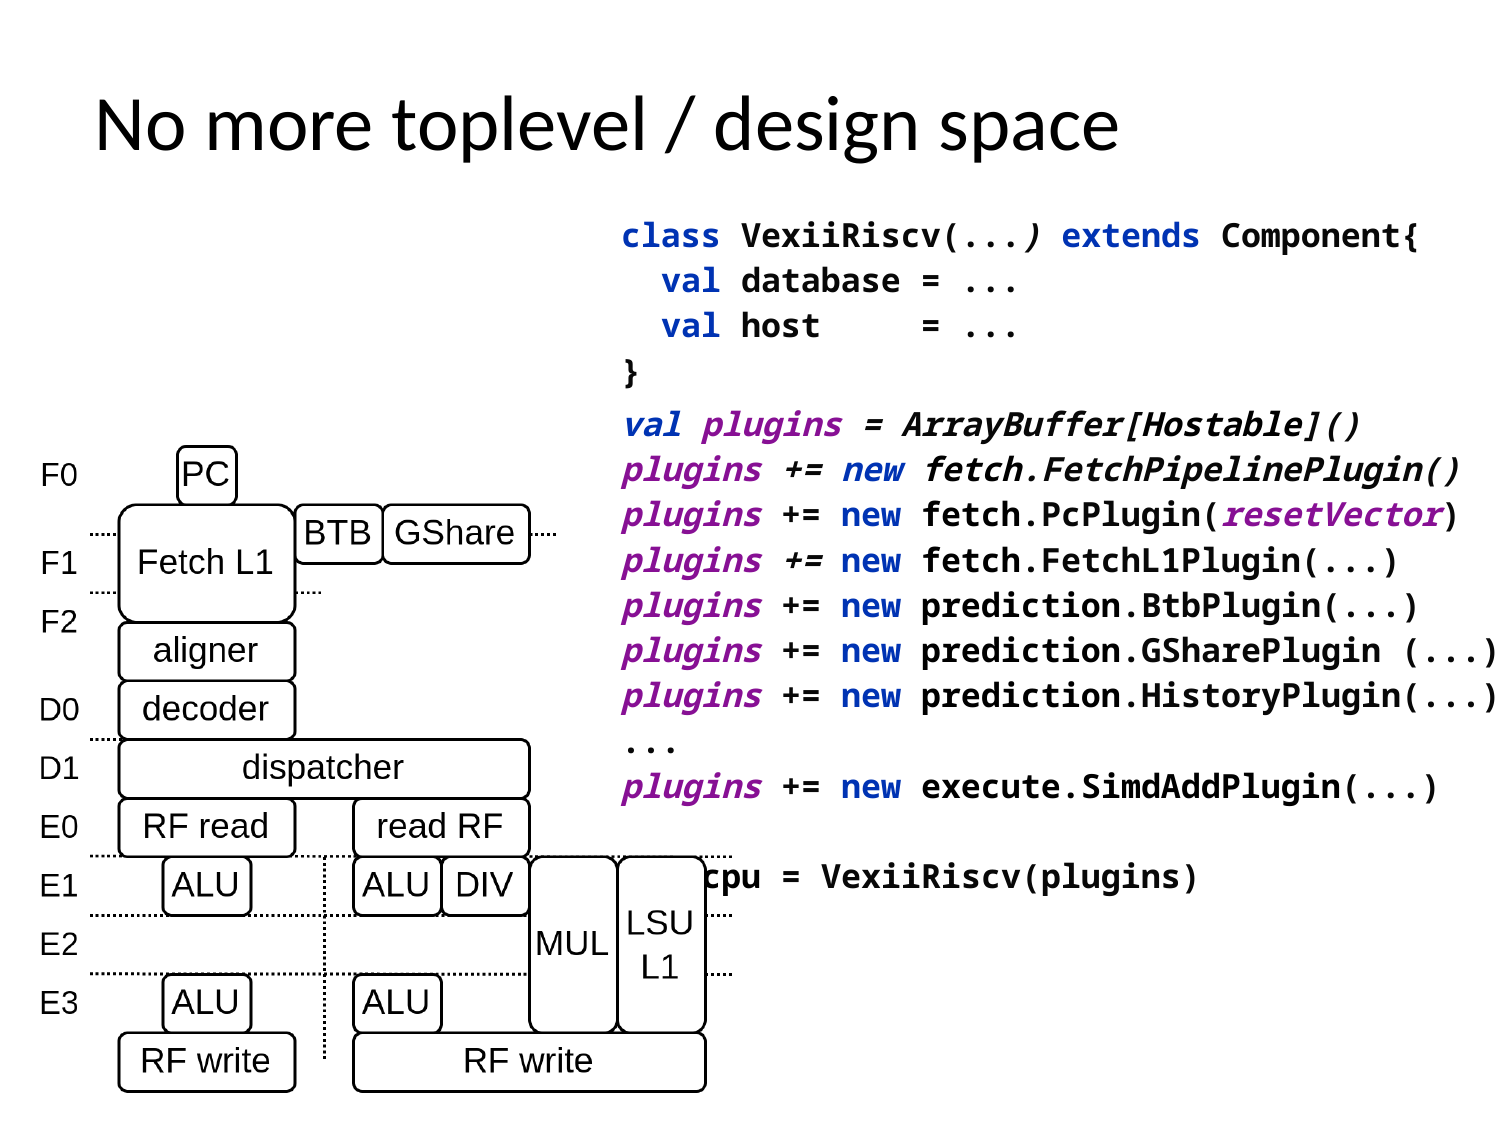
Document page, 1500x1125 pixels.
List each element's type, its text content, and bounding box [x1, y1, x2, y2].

title No more toplevel / design space [94, 42, 1500, 220]
text_box val plugins = ArrayBuffer[Hostable]() plugins += new fetch.FetchPipelinePlugin() plugins += new fetch.PcPlugin(resetVector) plugins += new fetch.FetchL1Plugin(...) plugins += new prediction.BtbPlugin(...) plugins += new prediction.GSharePlugin (...) plugins += new prediction.HistoryPlugin(...) ... plugins += new execute.SimdAddPlugin(...) val cpu = VexiiRiscv(plugins) [606, 393, 1500, 859]
text_box class VexiiRiscv(...) extends Component{ val database = ... val host = ... } [606, 204, 1500, 393]
picture [0, 415, 768, 1123]
